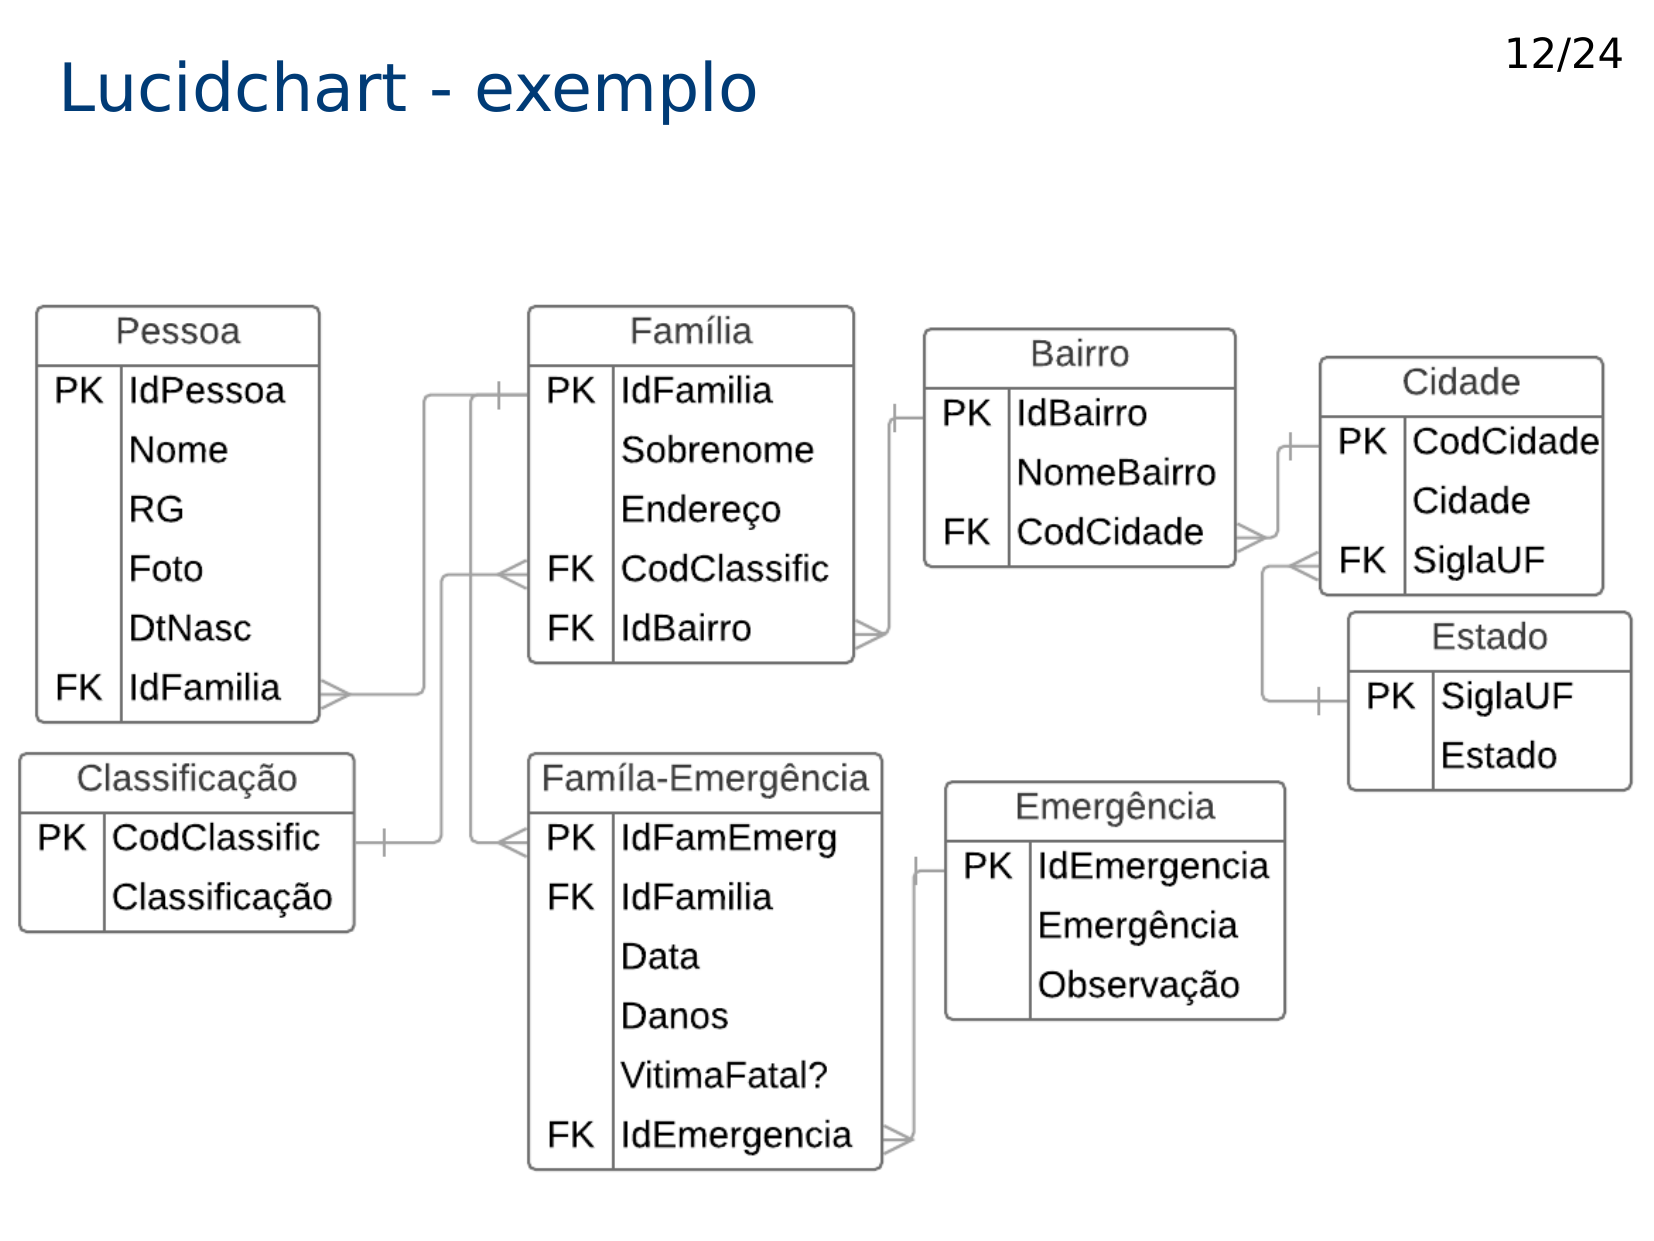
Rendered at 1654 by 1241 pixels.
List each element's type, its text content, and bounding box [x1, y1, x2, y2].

picture [0, 264, 1654, 1215]
title Lucidchart - exemplo [59, 29, 1506, 148]
